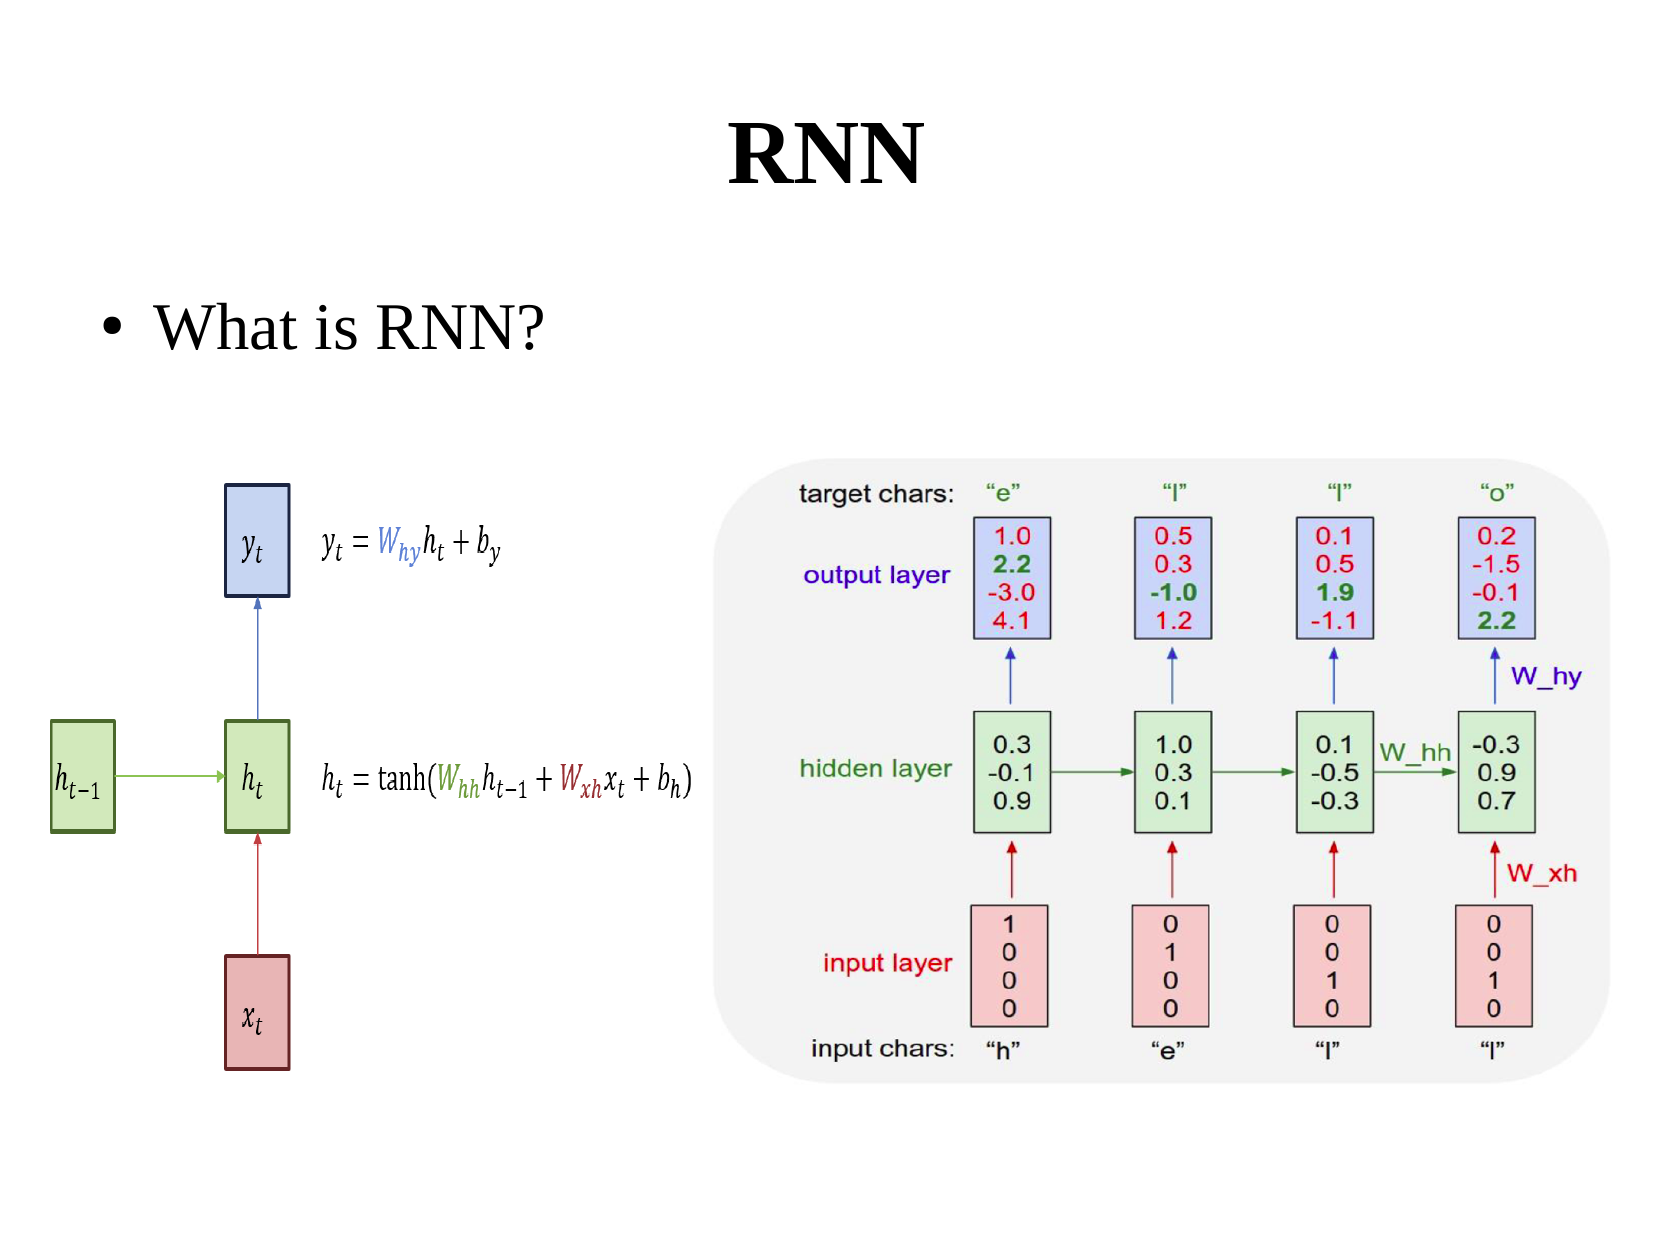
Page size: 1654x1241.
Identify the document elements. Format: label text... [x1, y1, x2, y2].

title RNN [82, 49, 1571, 257]
list What is RNN? [82, 290, 1571, 448]
picture [25, 425, 1619, 1090]
